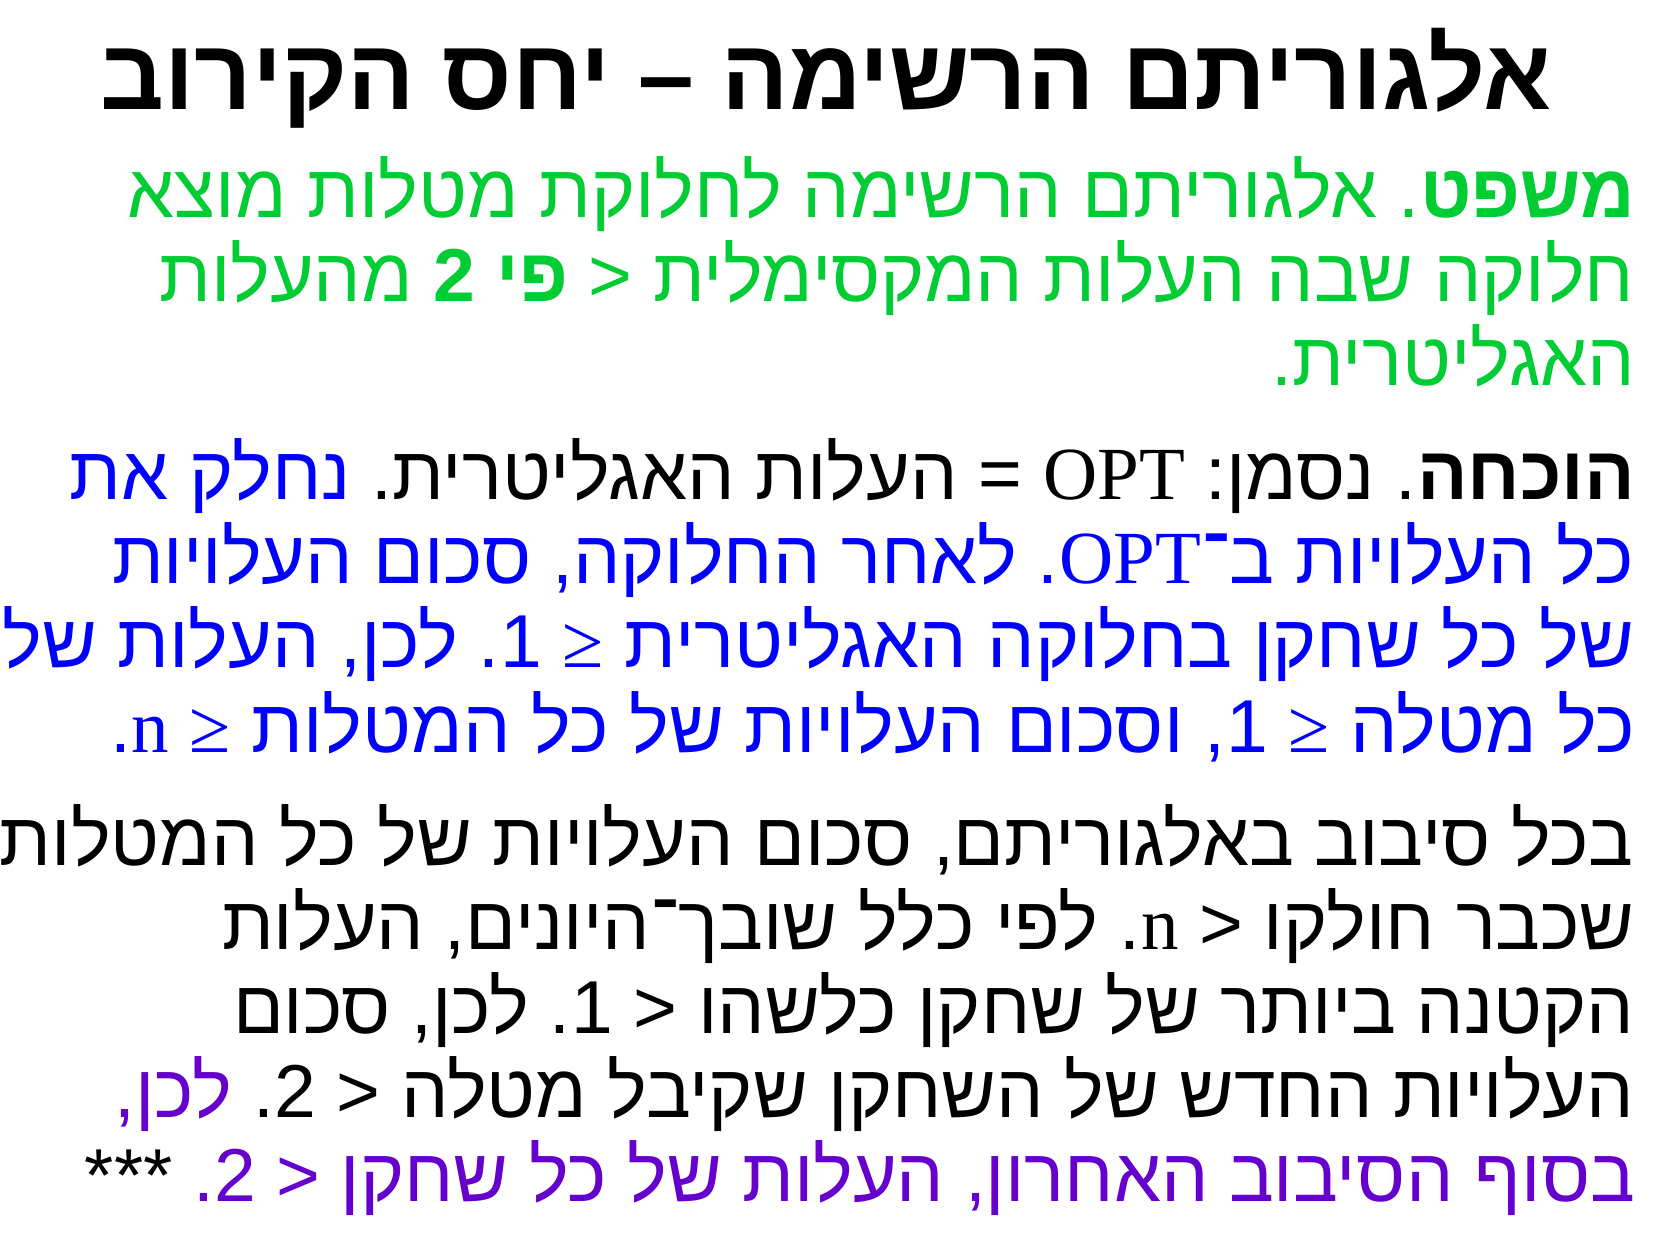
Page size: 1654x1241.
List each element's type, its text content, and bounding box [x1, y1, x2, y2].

title אלגוריתם הרשימה – יחס הקירוב [0, 0, 1654, 151]
list משפט. אלגוריתם הרשימה לחלוקת מטלות מוצא חלוקה שבה העלות המקסימלית < פי 2 מהעלות האגליטרית. הוכחה. נסמן: OPT = העלות האגליטרית. נחלק את כל העלויות ב־OPT. לאחר החלוקה, סכום העלויות של כל שחקן בחלוקה האגליטרית ≤ 1. לכן, העלות של כל מטלה ≤ 1, וסכום העלויות של כל המטלות ≤ n. בכל סיבוב באלגוריתם, סכום העלויות של כל המטלות שכבר חולקו < n. לפי כלל שובך־היונים, העלות הקטנה ביותר של שחקן כלשהו < 1. לכן, סכום העלויות החדש של השחקן שקיבל מטלה < 2. לכן, בסוף הסיבוב האחרון, העלות של כל שחקן < 2. *** [0, 150, 1636, 901]
